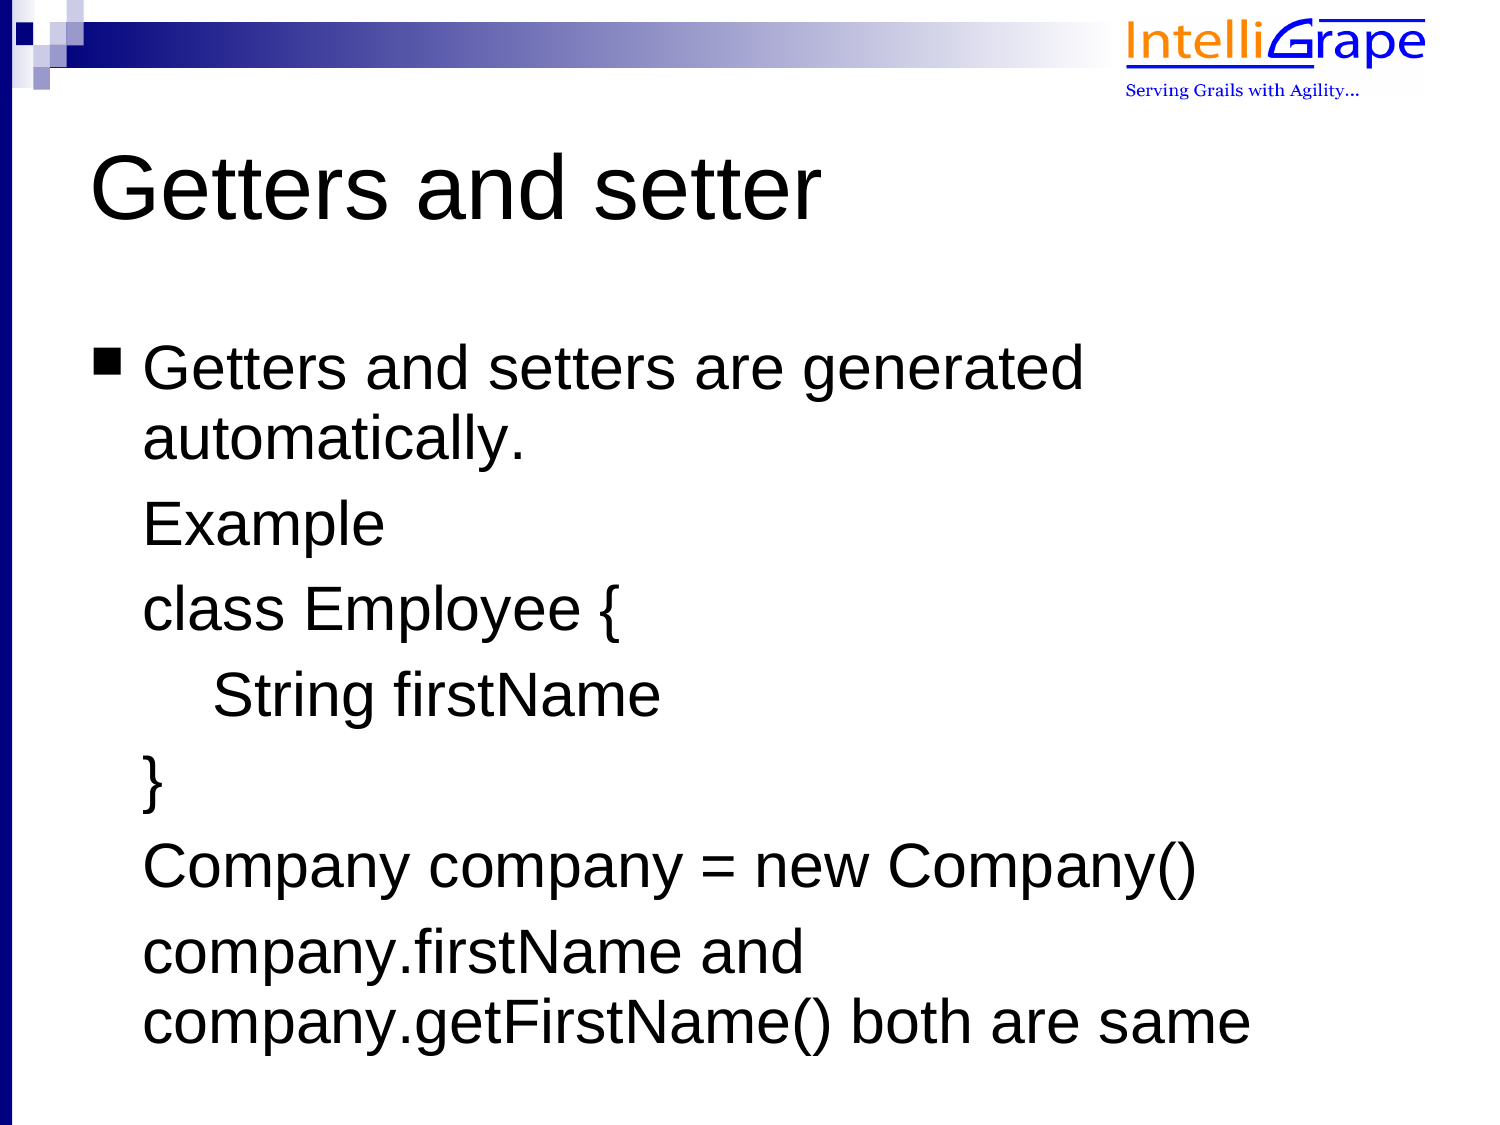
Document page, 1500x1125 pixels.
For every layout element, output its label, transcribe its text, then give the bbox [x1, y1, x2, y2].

list Getters and setters are generated automatically. Example class Employee { String firstName } Company company = new Company() company.firstName and company.getFirstName() both are same [75, 324, 1426, 1068]
picture [1125, 12, 1425, 75]
title Getters and setter [75, 75, 1426, 301]
